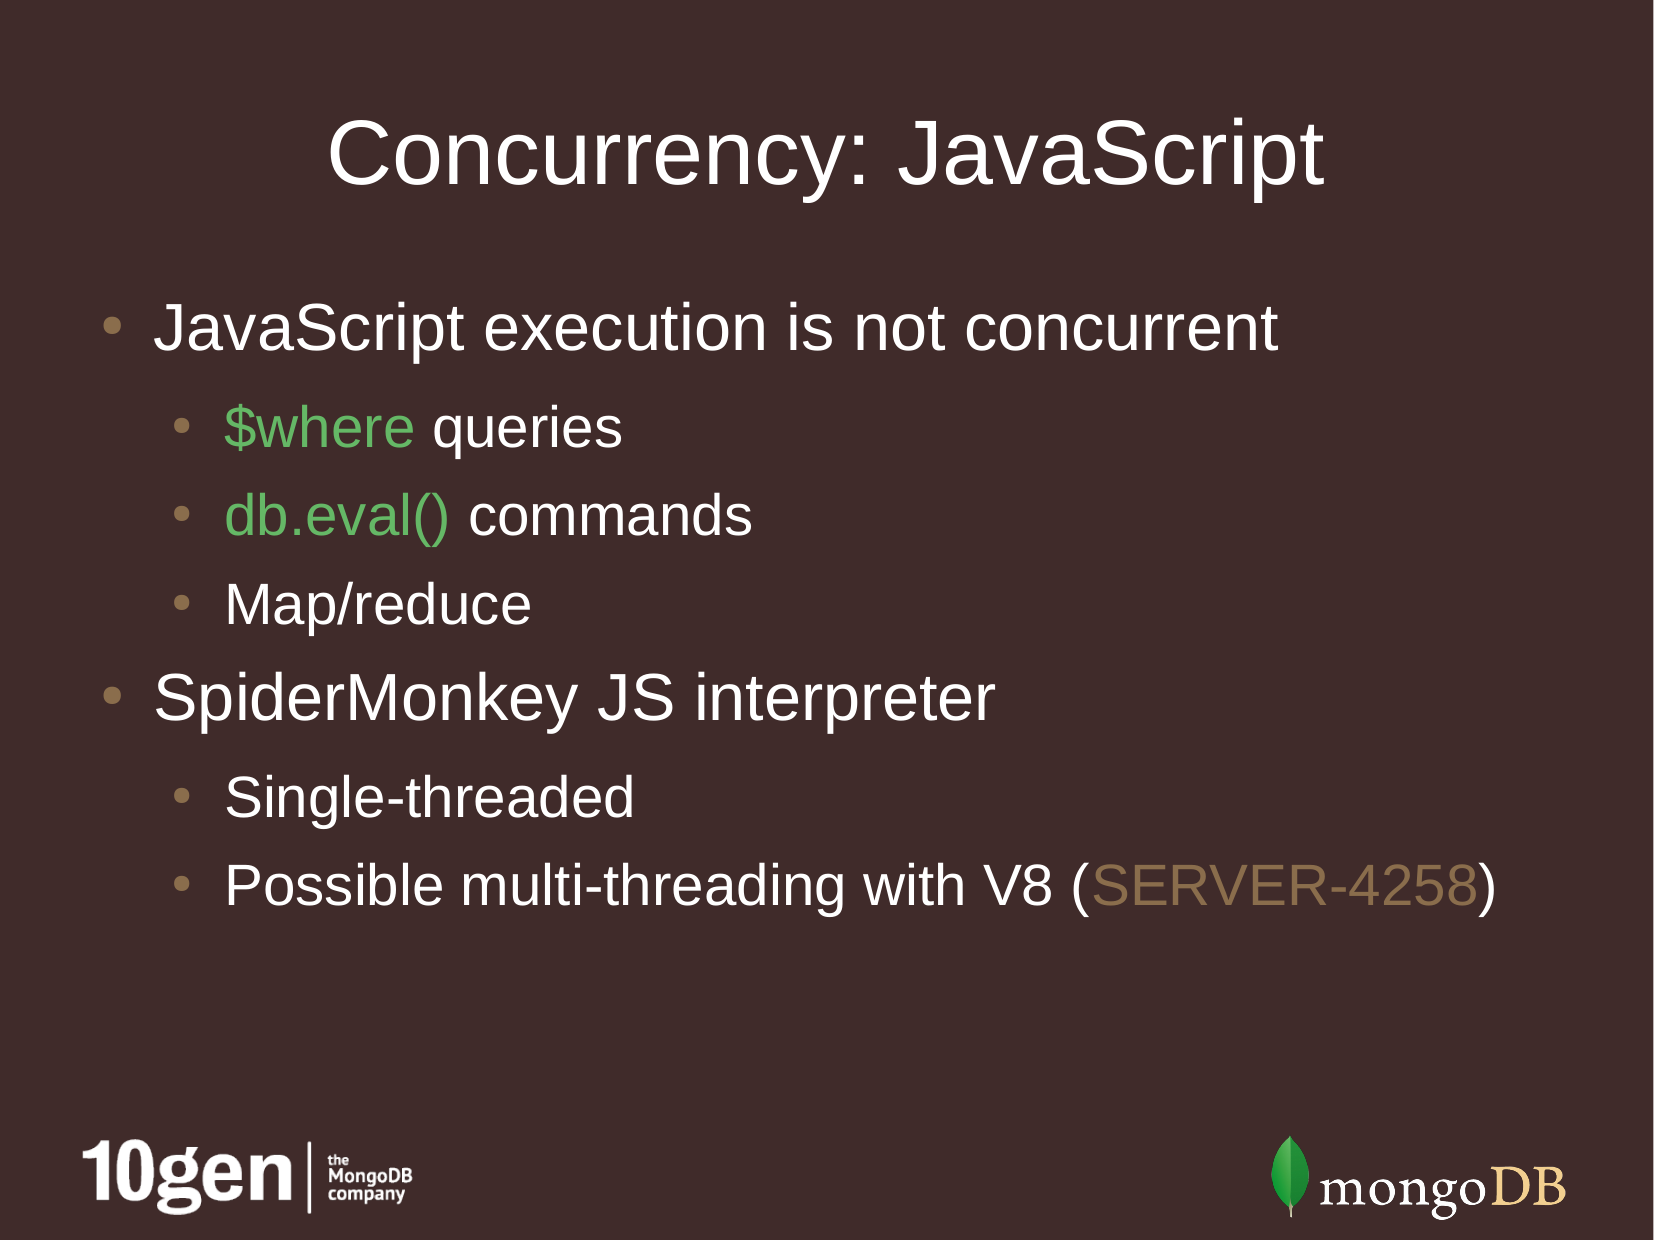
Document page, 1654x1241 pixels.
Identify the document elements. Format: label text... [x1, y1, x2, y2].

list JavaScript execution is not concurrent $where queries db.eval() commands Map/reduce SpiderMonkey JS interpreter Single-threaded Possible multi-threading with V8 (SERVER-4258) [82, 290, 1571, 1109]
picture [1260, 1124, 1576, 1230]
title Concurrency: JavaScript [82, 49, 1571, 257]
picture [82, 1139, 413, 1215]
